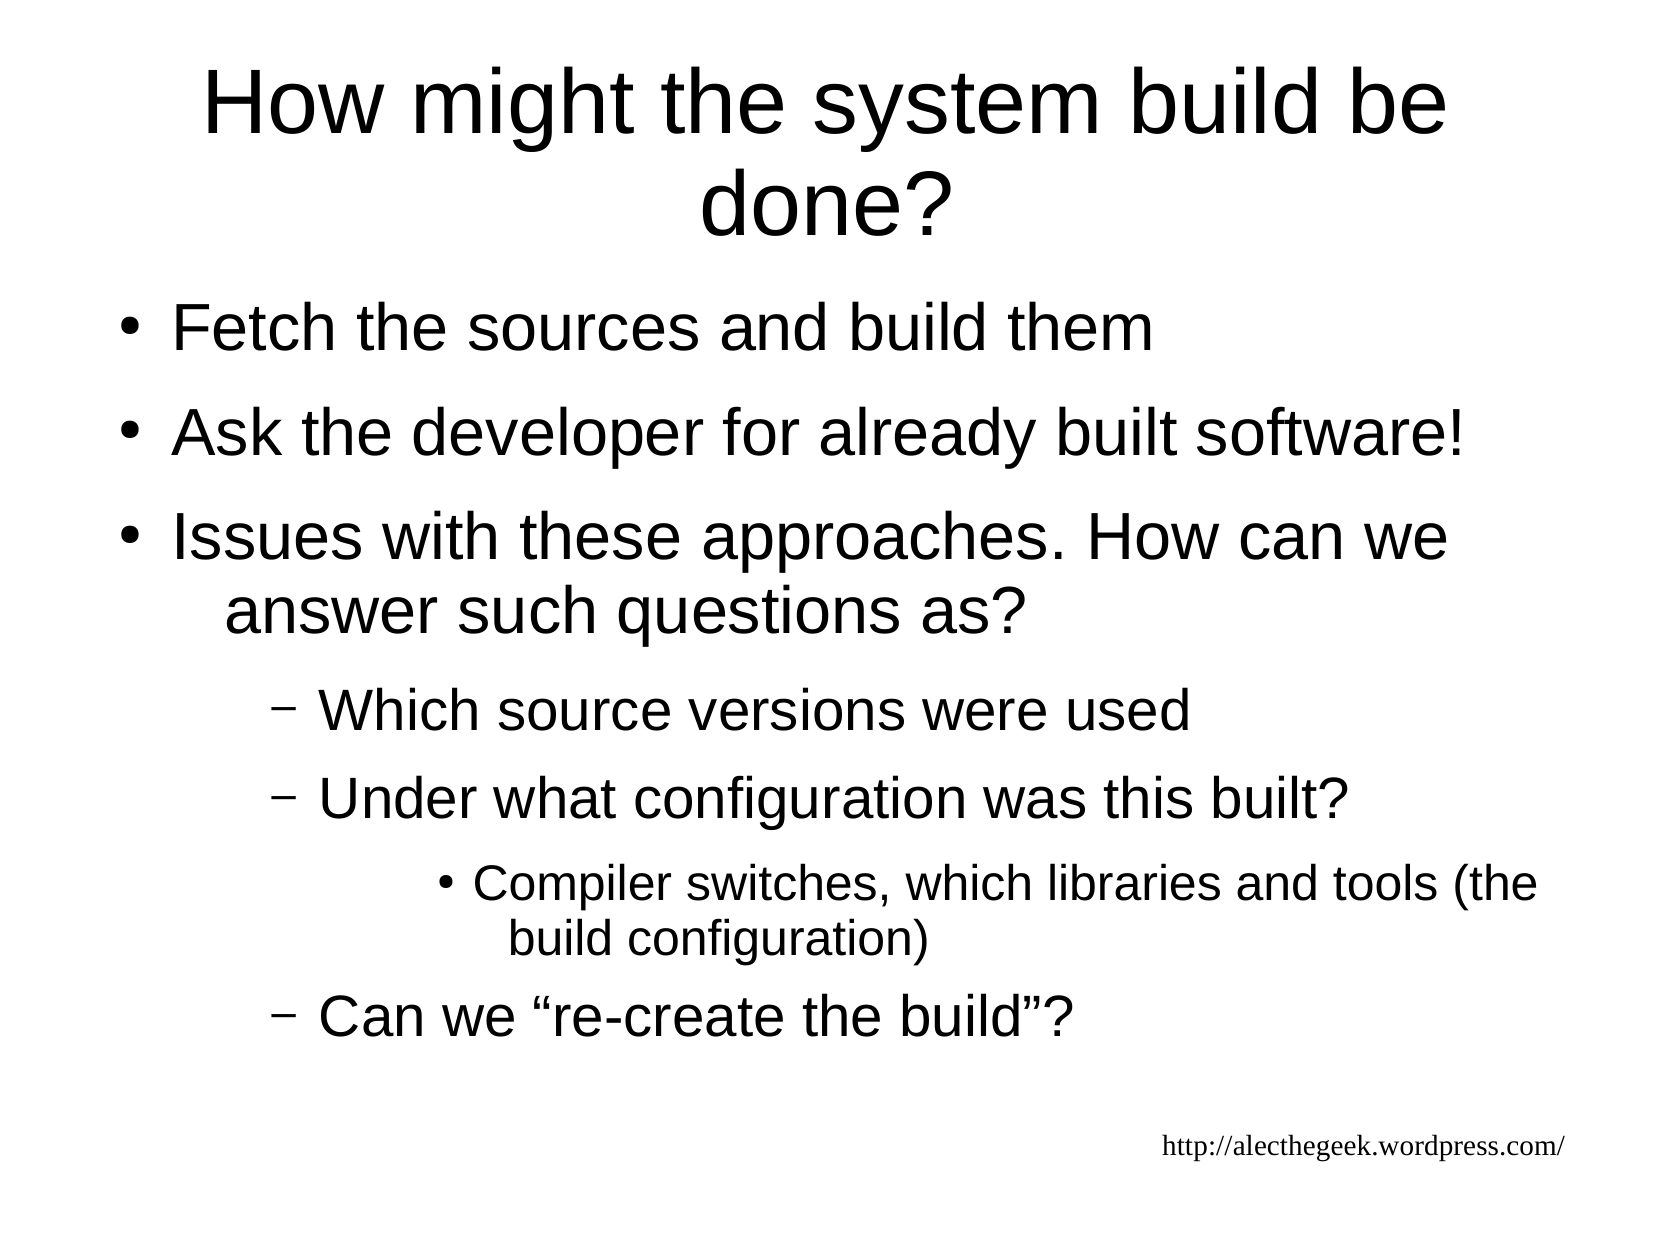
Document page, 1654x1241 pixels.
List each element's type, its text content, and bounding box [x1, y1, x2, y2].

list Fetch the sources and build them Ask the developer for already built software! Issues with these approaches. How can we answer such questions as? Which source versions were used Under what configuration was this built? Compiler switches, which libraries and tools (the build configuration) Can we “re-create the build”? [82, 290, 1571, 1109]
title How might the system build be done? [82, 49, 1571, 257]
